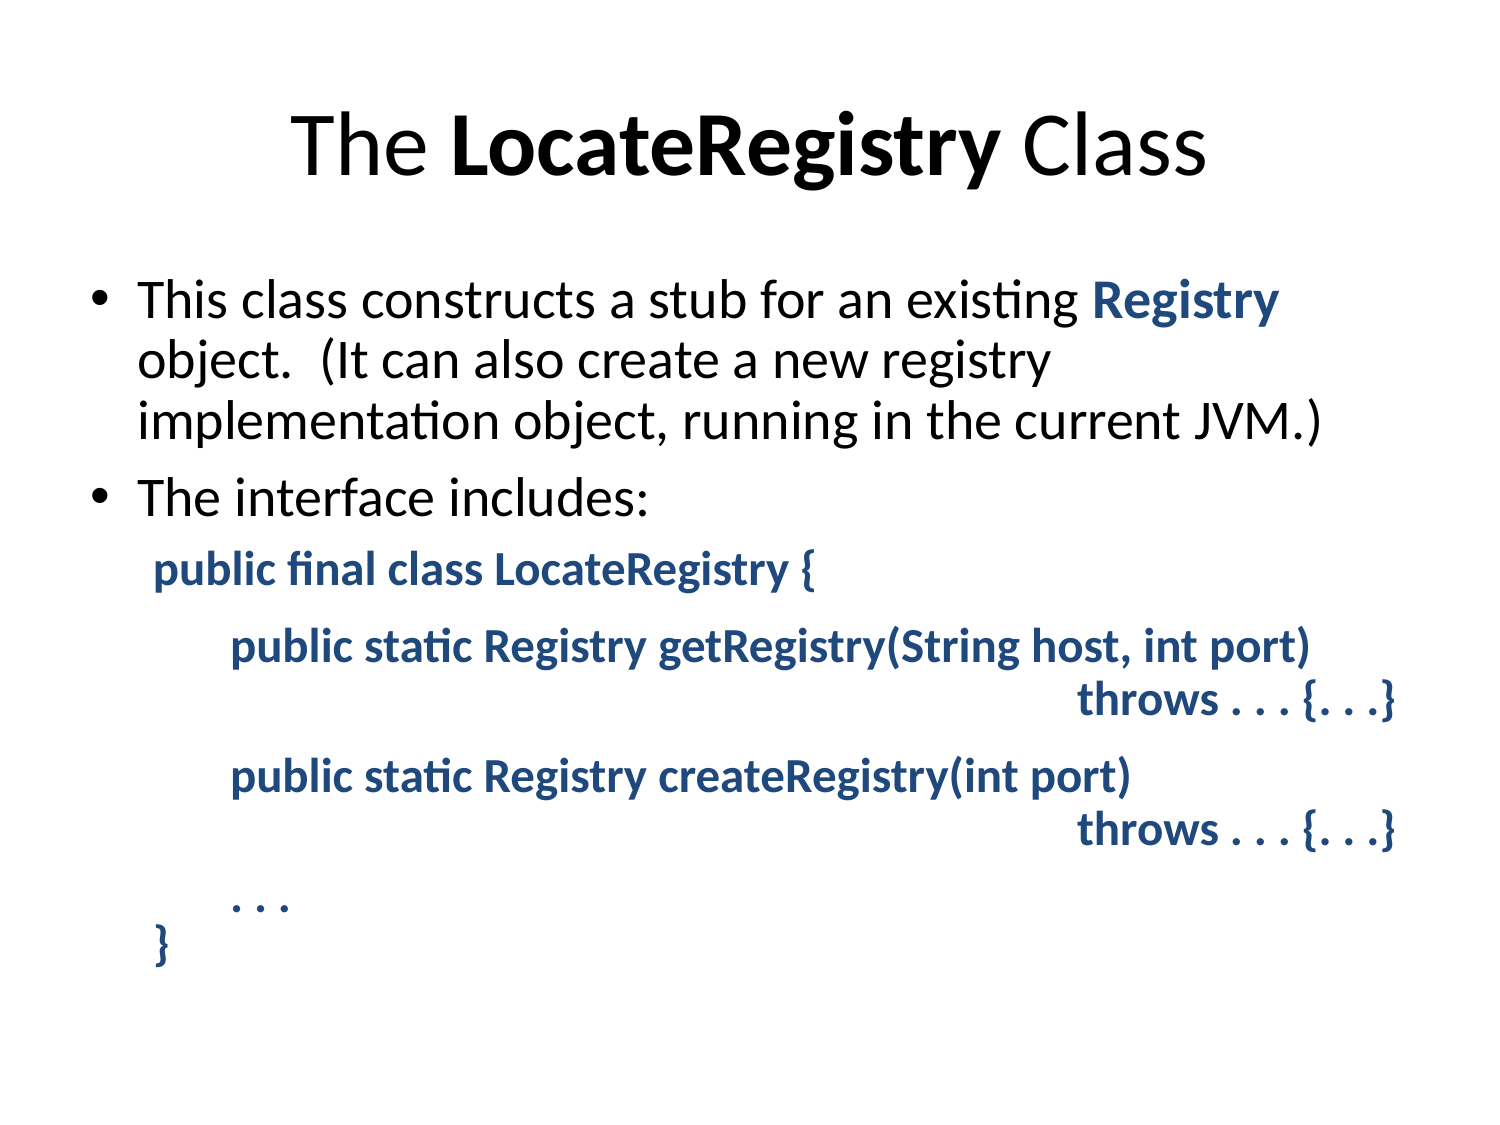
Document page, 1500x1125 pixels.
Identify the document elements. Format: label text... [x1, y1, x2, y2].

list This class constructs a stub for an existing Registry object. (It can also create a new registry implementation object, running in the current JVM.) The interface includes: public final class LocateRegistry { public static Registry getRegistry(String host, int port) throws . . . {. . .} public static Registry createRegistry(int port) throws . . . {. . .} . . . } [75, 262, 1425, 1005]
title The LocateRegistry Class [75, 45, 1425, 233]
